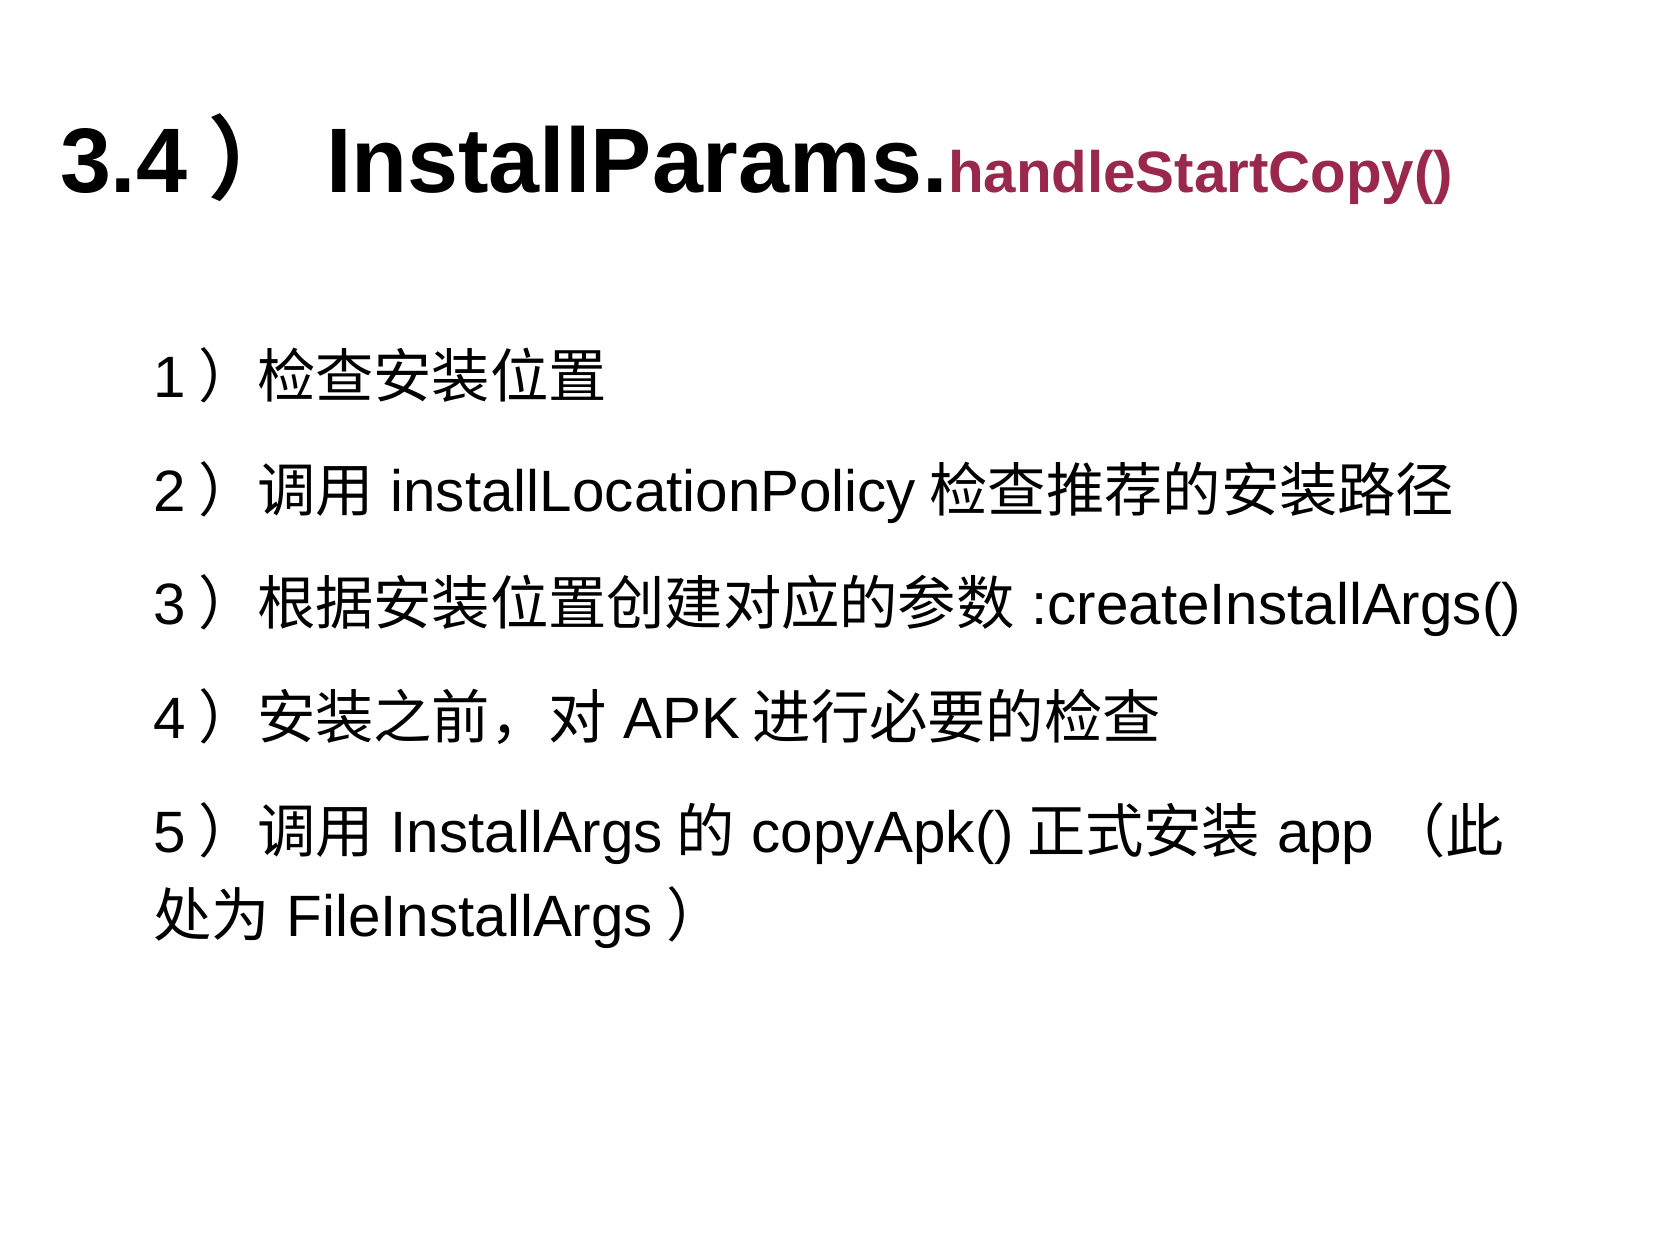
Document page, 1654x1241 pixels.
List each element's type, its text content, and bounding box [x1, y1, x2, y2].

list 1）检查安装位置 2）调用installLocationPolicy检查推荐的安装路径 3）根据安装位置创建对应的参数:createInstallArgs() 4）安装之前，对APK进行必要的检查 5）调用InstallArgs的copyApk()正式安装app（此处为FileInstallArgs） [82, 330, 1538, 1050]
title 3.4）InstallParams.handleStartCopy() [60, 49, 1651, 257]
